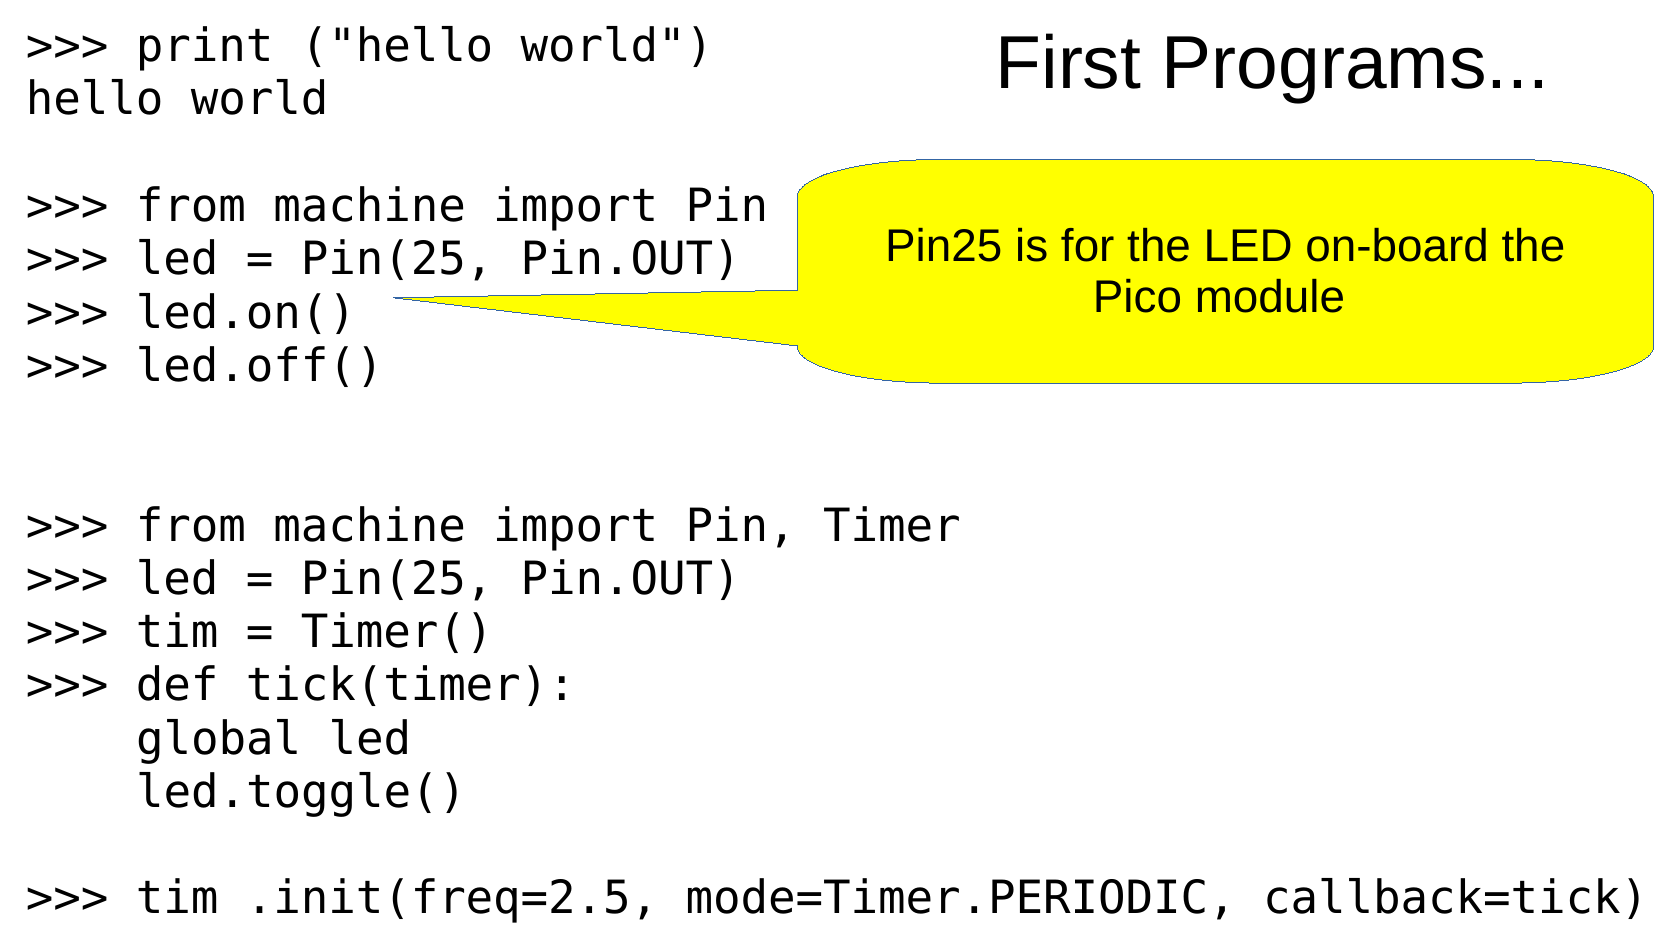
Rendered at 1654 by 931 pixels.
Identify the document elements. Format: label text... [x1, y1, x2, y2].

text_box >>> print ("hello world") hello world >>> from machine import Pin >>> led = Pin(25, Pin.OUT) >>> led.on() >>> led.off() >>> from machine import Pin, Timer >>> led = Pin(25, Pin.OUT) >>> tim = Timer() >>> def tick(timer): global led led.toggle() >>> tim .init(freq=2.5, mode=Timer.PERIODIC, callback=tick) [11, 11, 1654, 931]
text_box Pin25 is for the LED on-board the Pico module [393, 159, 1654, 384]
